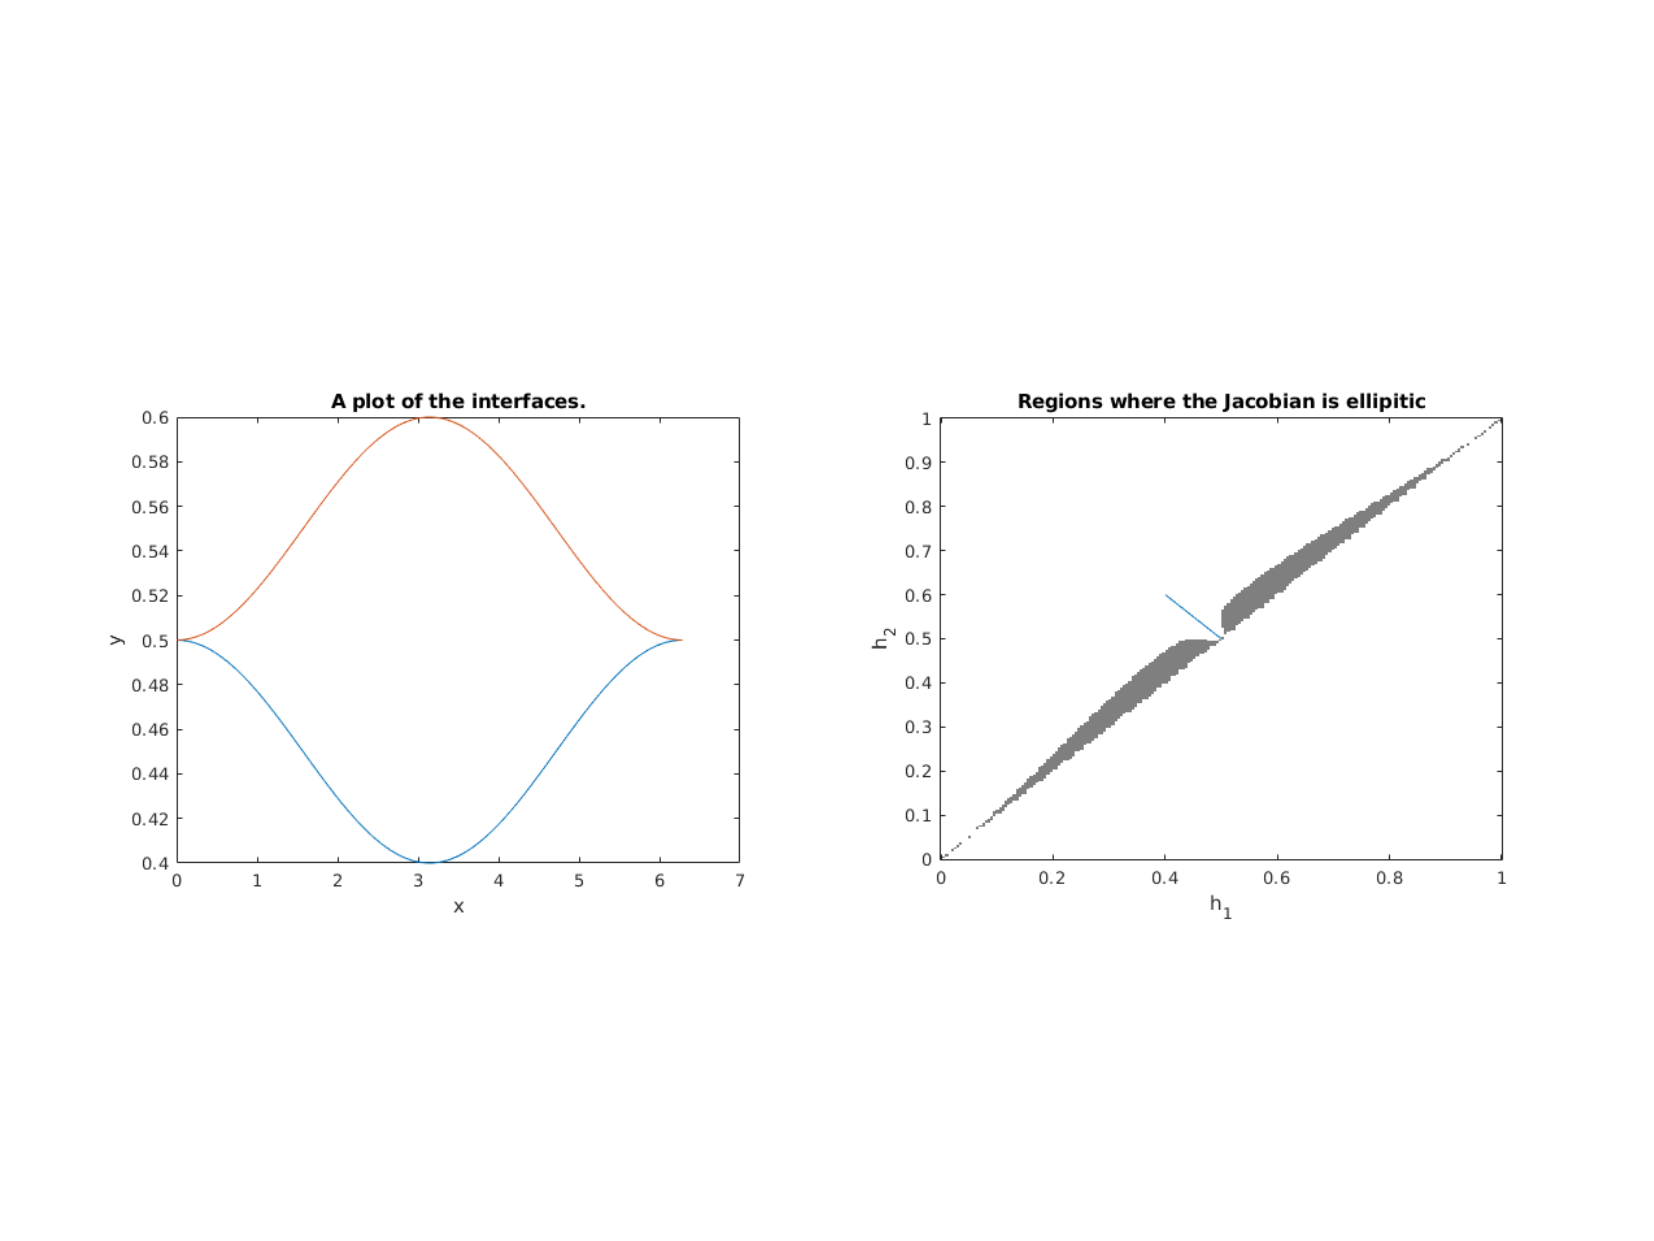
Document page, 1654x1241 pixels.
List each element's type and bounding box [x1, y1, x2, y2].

picture [82, 377, 809, 923]
picture [845, 377, 1572, 923]
